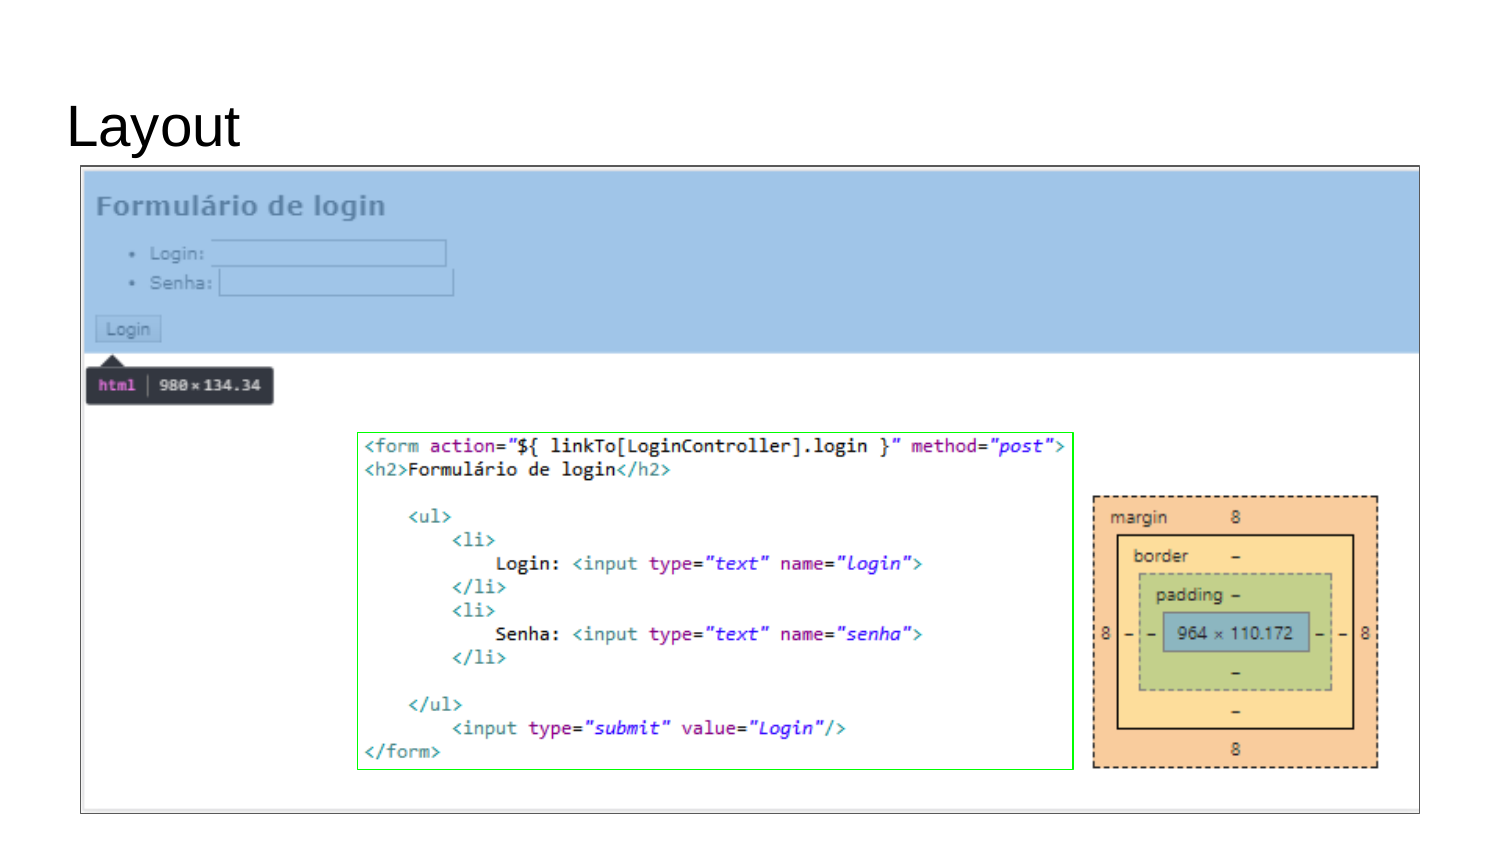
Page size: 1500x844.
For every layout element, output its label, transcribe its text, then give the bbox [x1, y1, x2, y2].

picture [81, 166, 1419, 813]
title Layout [51, 72, 1449, 167]
